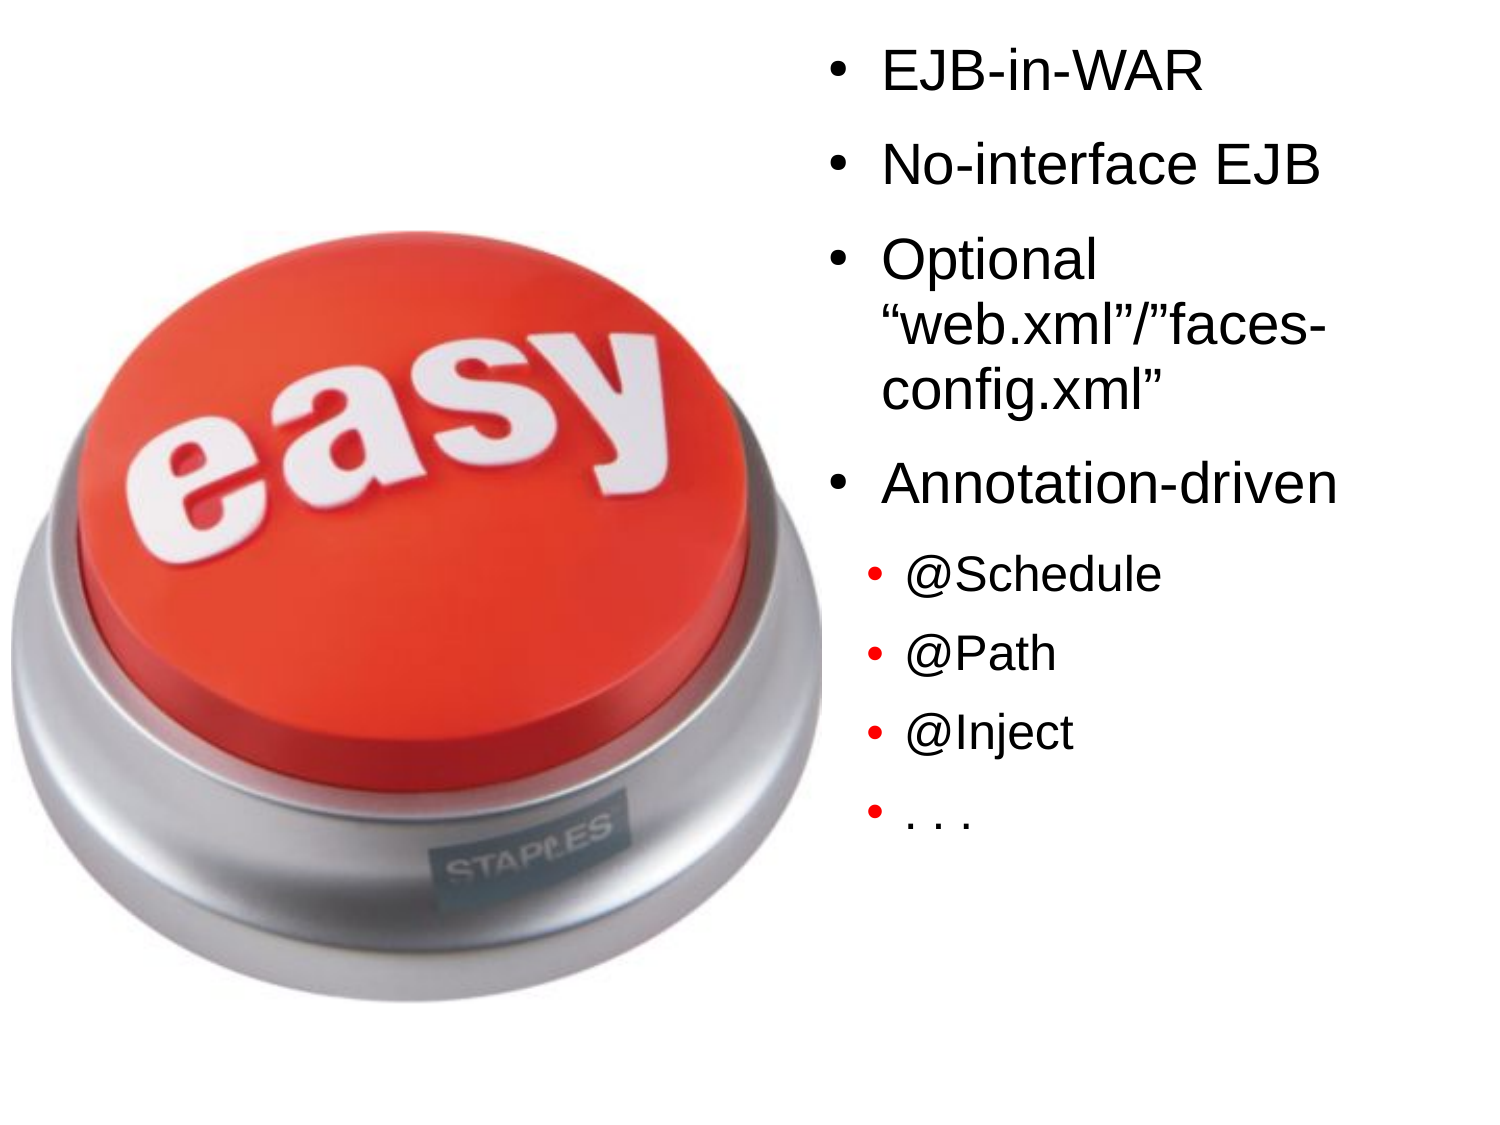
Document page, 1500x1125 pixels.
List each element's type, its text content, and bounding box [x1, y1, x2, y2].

picture [11, 230, 822, 1014]
list EJB-in-WAR No-interface EJB Optional “web.xml”/”faces-config.xml” Annotation-driven @Schedule @Path @Inject . . . [810, 37, 1411, 826]
